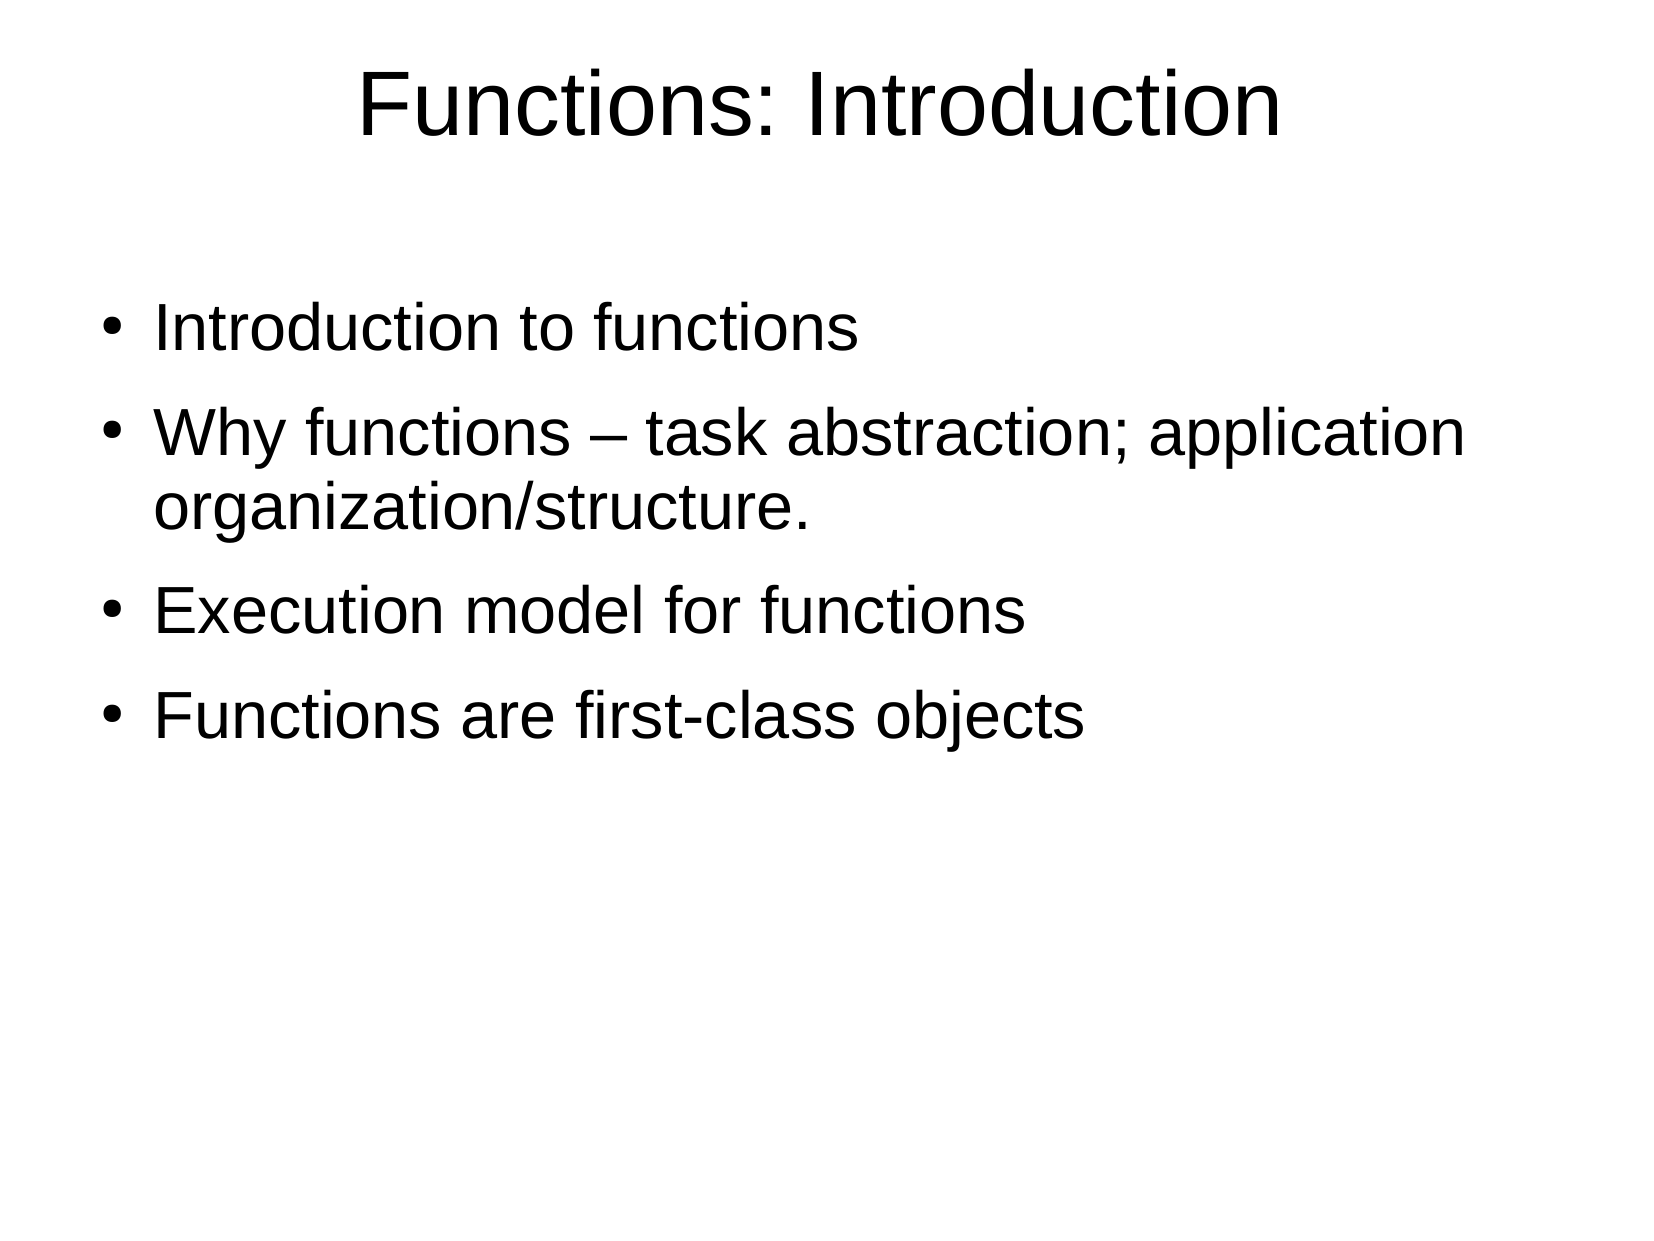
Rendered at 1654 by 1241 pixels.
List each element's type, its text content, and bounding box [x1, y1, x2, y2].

list Introduction to functions Why functions – task abstraction; application organization/structure. Execution model for functions Functions are first-class objects [82, 290, 1571, 1094]
title Functions: Introduction [76, 7, 1565, 200]
